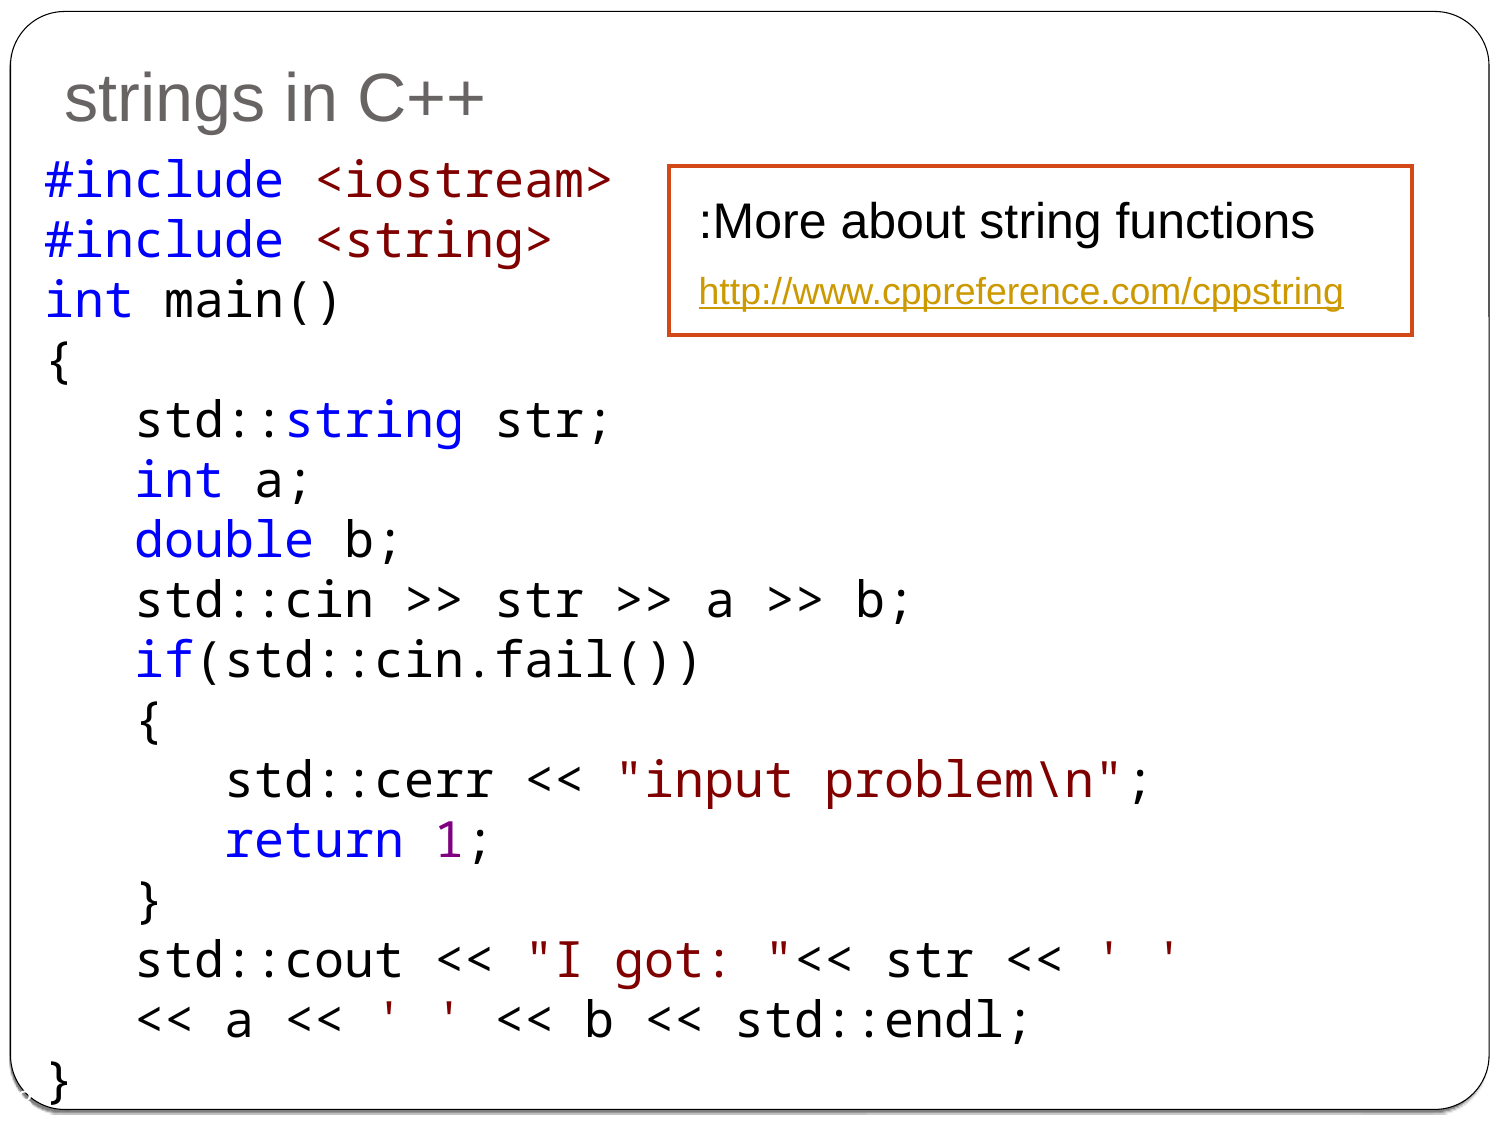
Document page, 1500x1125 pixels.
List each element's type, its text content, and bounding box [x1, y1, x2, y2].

list #include <iostream> #include <string> int main() { std::string str; int a; double b; std::cin >> str >> a >> b; if(std::cin.fail()) { std::cerr << "input problem\n"; return 1; } std::cout << "I got: "<< str << ' ' << a << ' ' << b << std::endl; } [30, 140, 1455, 1066]
title strings in C++ [50, 45, 1450, 140]
text_box More about string functions: http://www.cppreference.com/cppstring [668, 166, 1413, 335]
slide_number <number> [0, 1074, 50, 1125]
